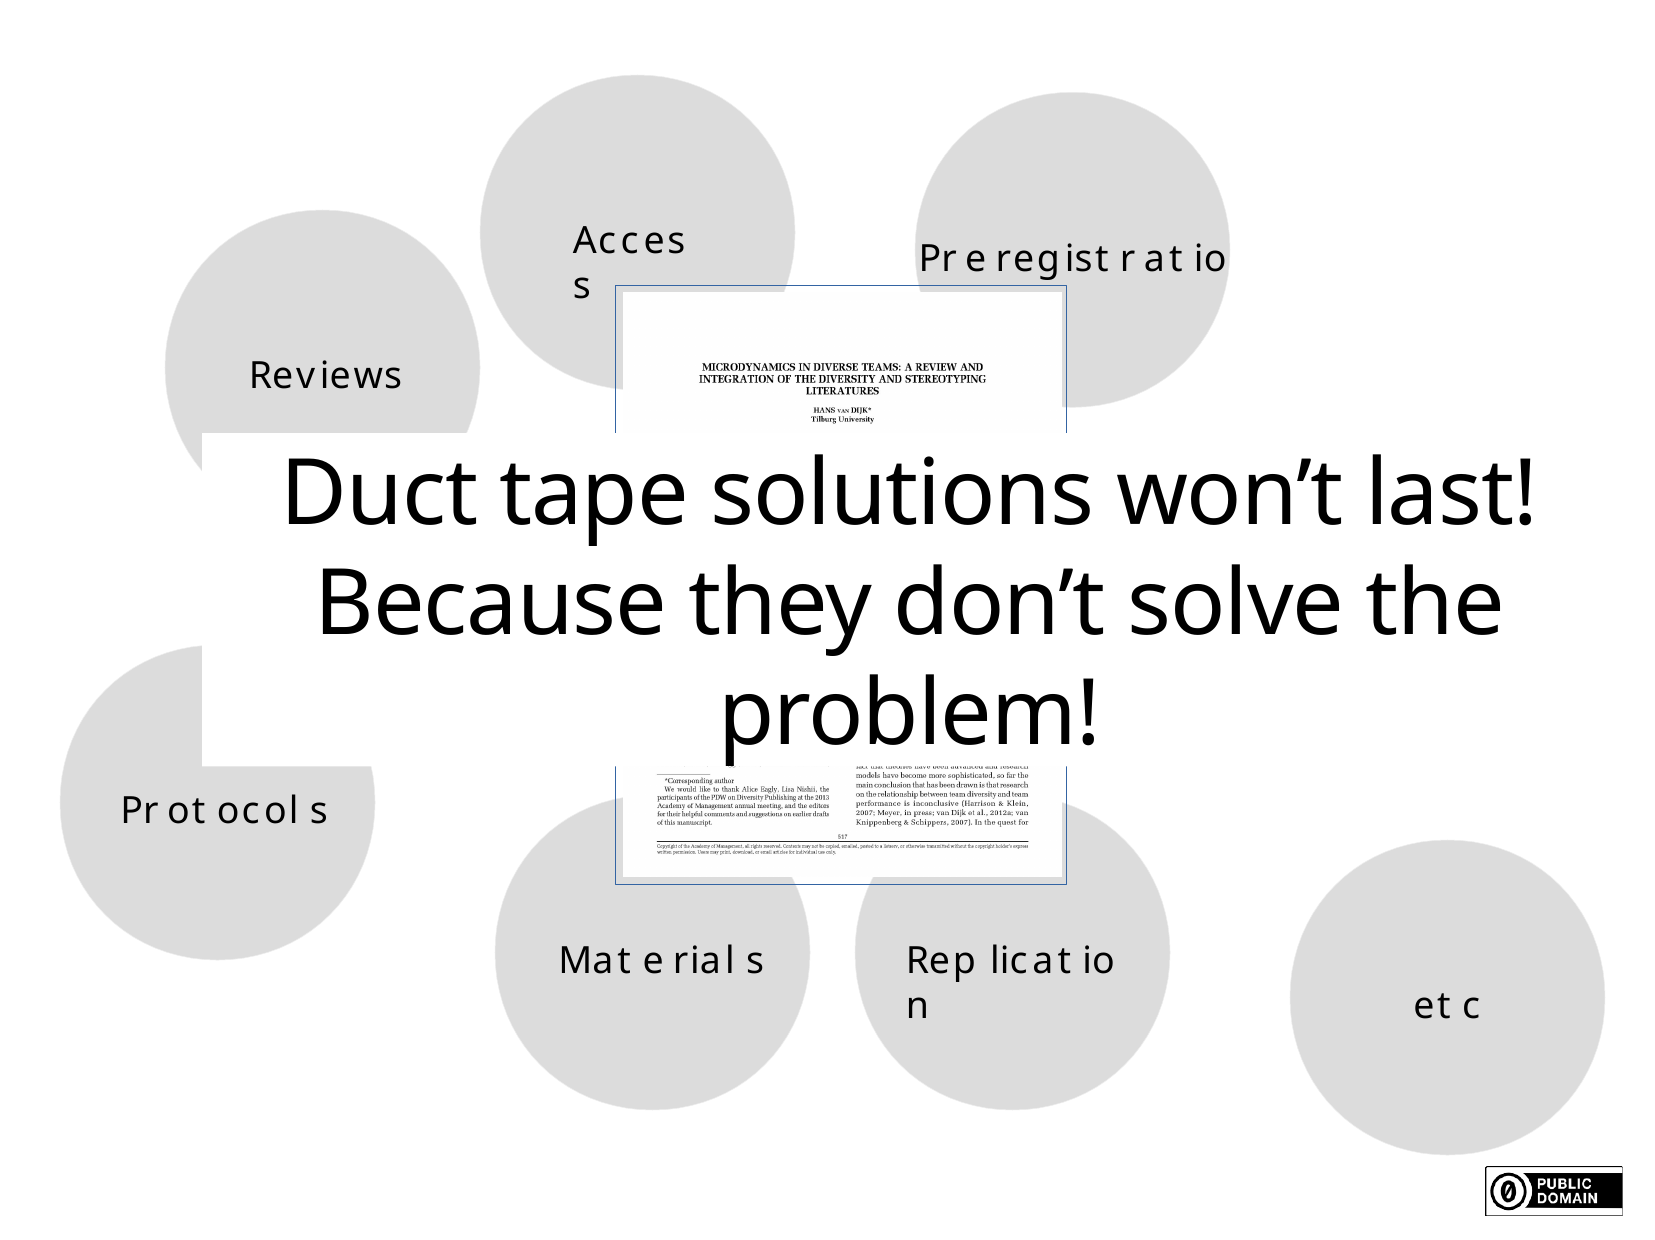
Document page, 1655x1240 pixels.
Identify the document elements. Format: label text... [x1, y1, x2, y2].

text_box [616, 286, 785, 389]
text_box [917, 93, 1228, 233]
text_box Duct tape solutions won’t last! Because they don’t solve the problem! [202, 433, 1559, 767]
text_box etc [1411, 981, 1500, 1027]
text_box Access [570, 216, 705, 262]
text_box [1485, 1167, 1623, 1215]
text_box [920, 286, 1066, 406]
text_box [919, 280, 1226, 407]
picture [623, 767, 1062, 877]
text_box [496, 800, 809, 1109]
picture [623, 292, 1062, 433]
text_box Preregistration [916, 233, 1245, 280]
text_box [1291, 841, 1604, 1154]
text_box [856, 805, 1169, 1109]
text_box [871, 804, 1066, 884]
text_box Protocols [118, 786, 336, 832]
text_box Materials [556, 936, 767, 982]
text_box Reviews [246, 351, 417, 397]
text_box [61, 647, 374, 959]
text_box [616, 799, 794, 884]
text_box Replication [903, 936, 1137, 982]
text_box [481, 76, 794, 388]
text_box [166, 211, 479, 469]
